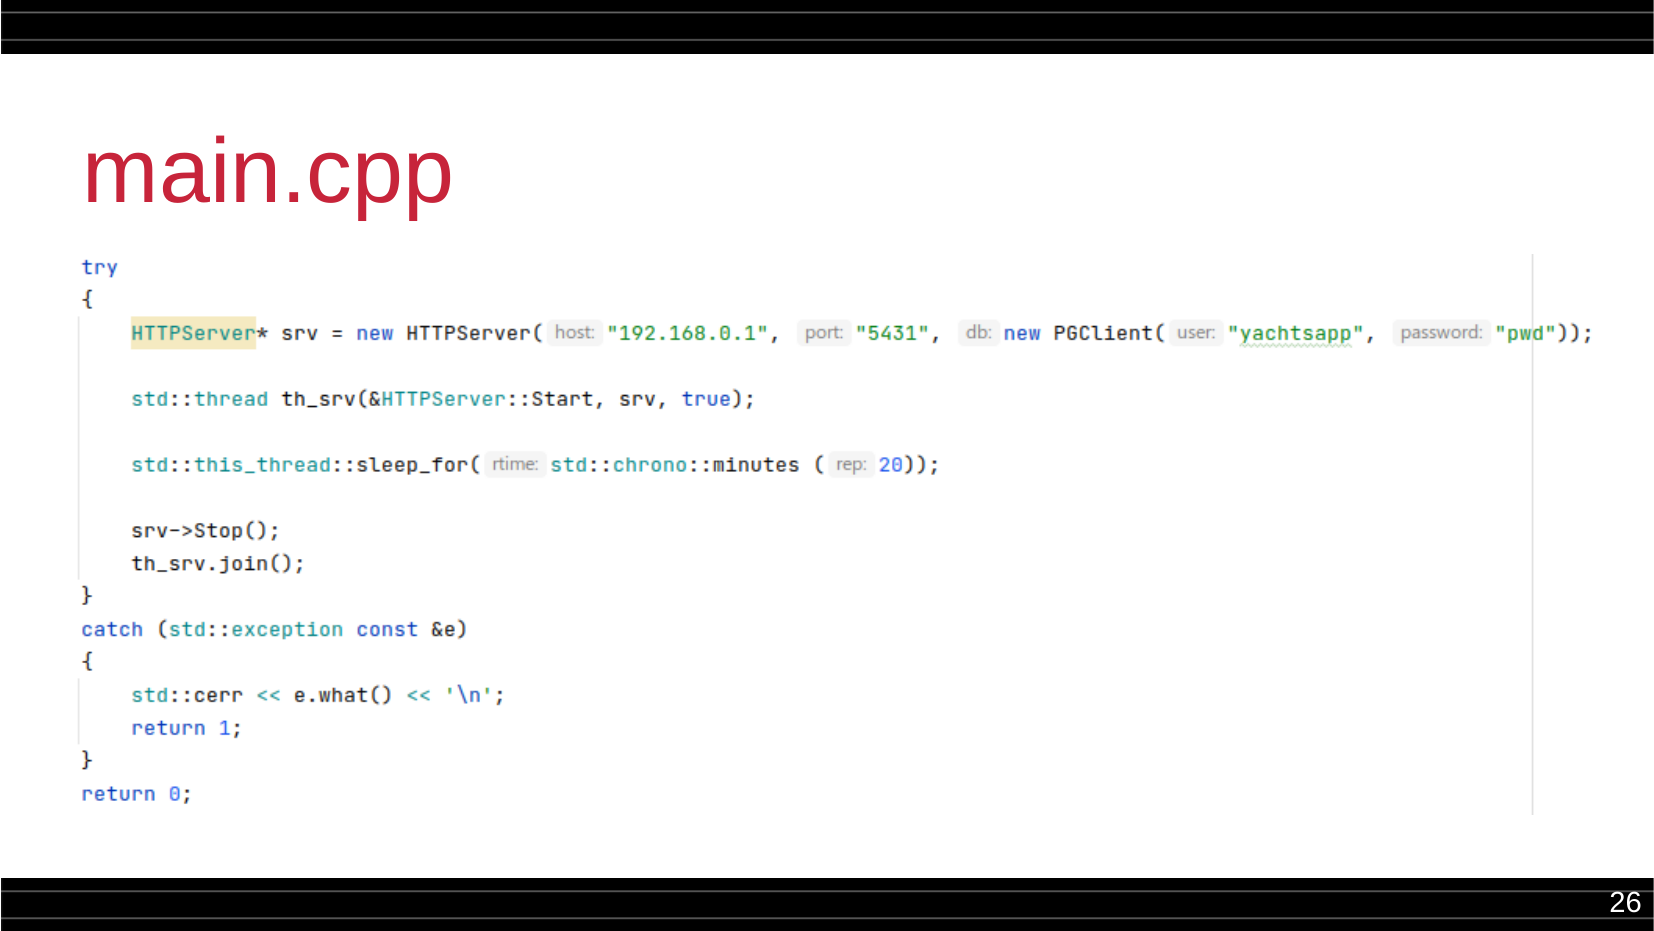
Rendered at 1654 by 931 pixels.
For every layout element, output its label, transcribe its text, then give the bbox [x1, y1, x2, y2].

picture [1, 0, 1654, 54]
picture [75, 254, 1604, 815]
title main.cpp [82, 92, 1571, 249]
picture [1, 878, 1654, 931]
